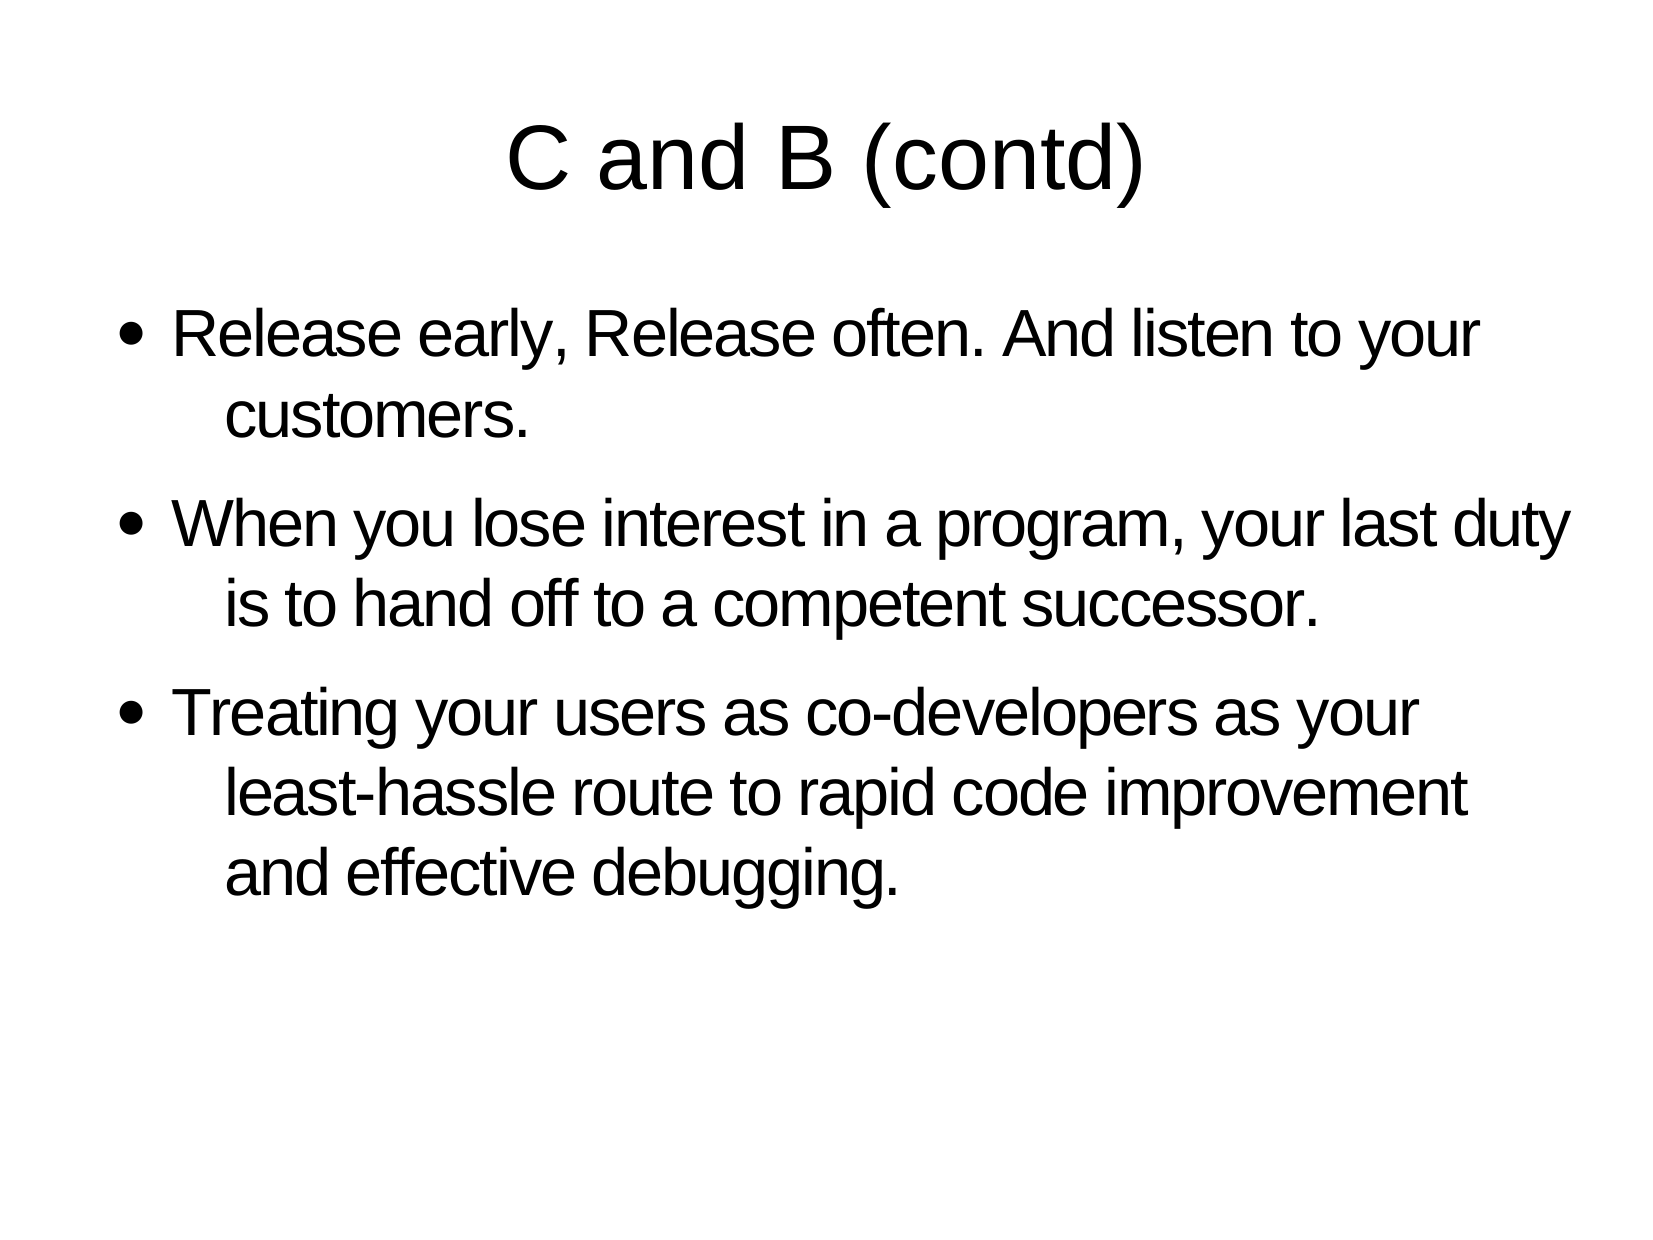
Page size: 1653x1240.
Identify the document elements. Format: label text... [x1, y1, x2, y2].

text_box Release early, Release often. And listen to your customers. When you lose interest in a program, your last duty is to hand off to a competent successor. Treating your users as co-developers as your least-hassle route to rapid code improvement and effective debugging. [82, 290, 1571, 1010]
text_box C and B (contd) [82, 102, 1571, 204]
